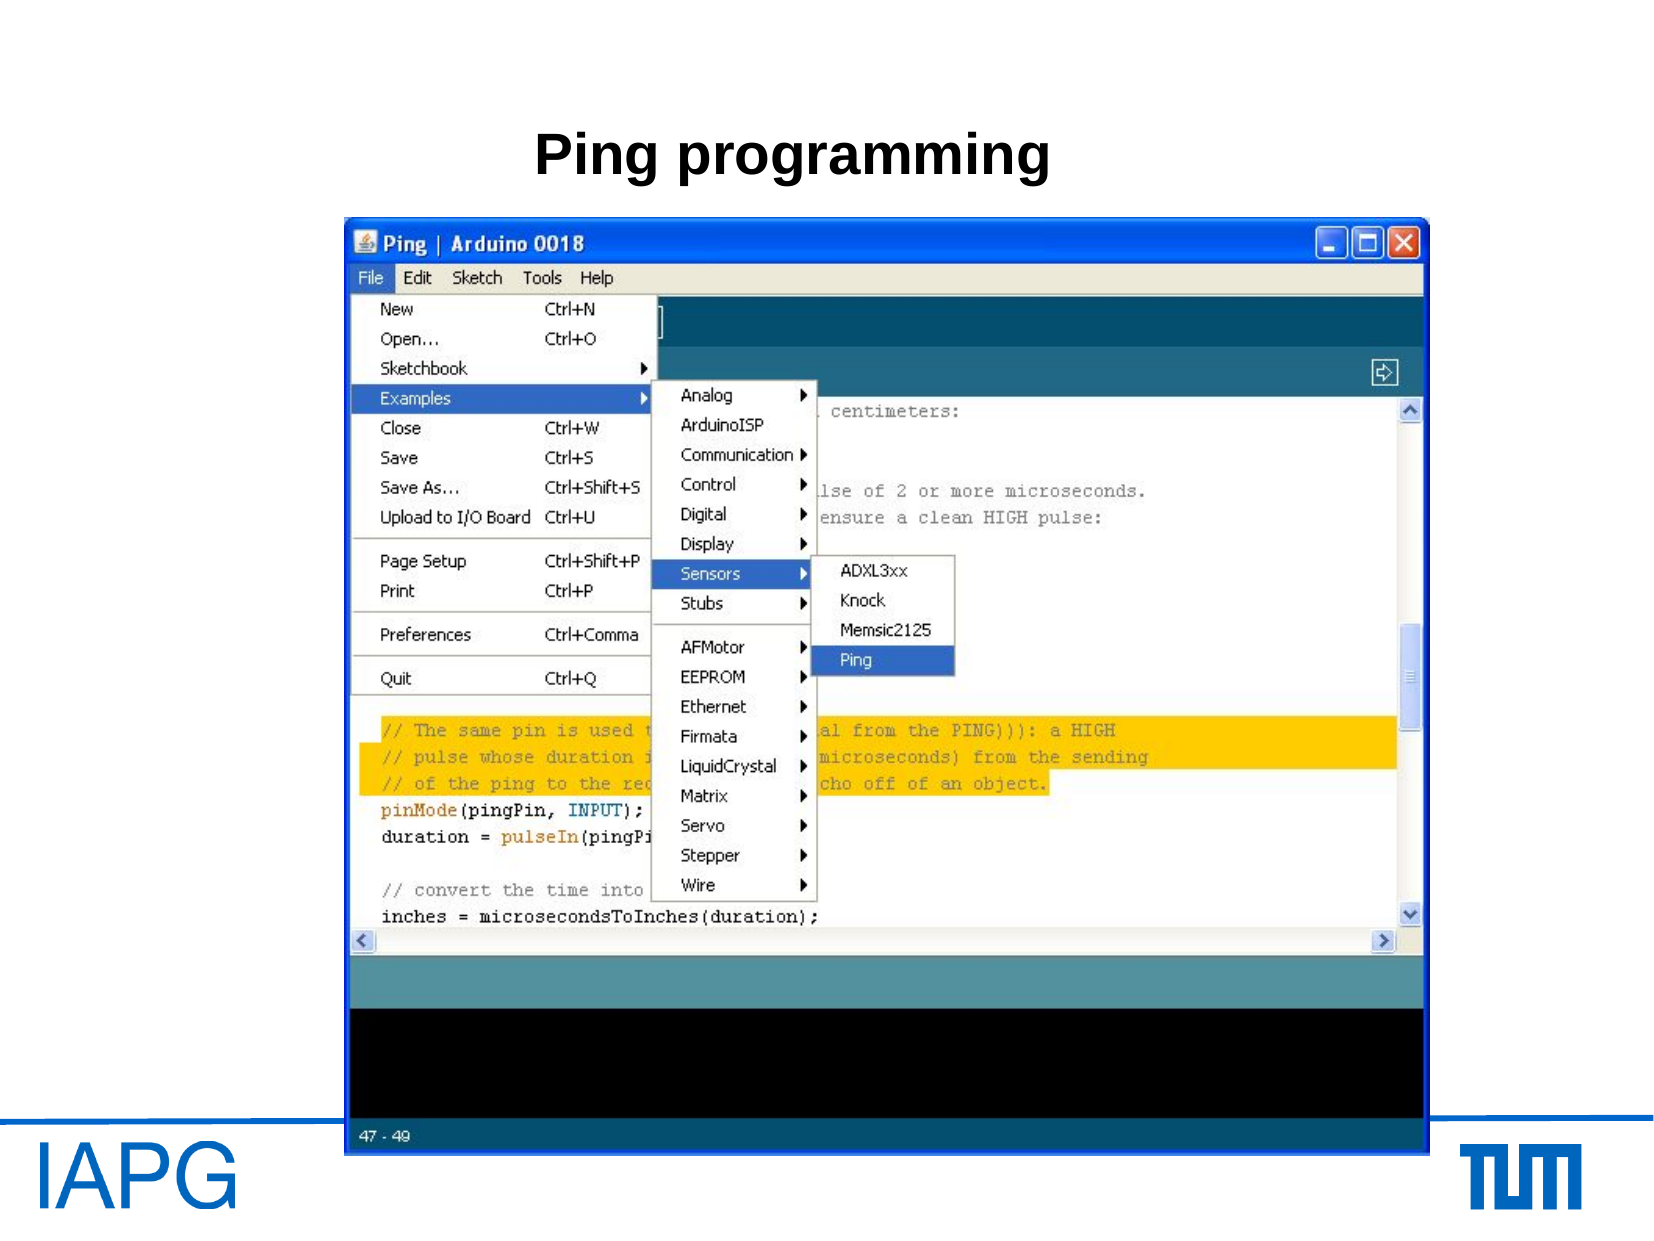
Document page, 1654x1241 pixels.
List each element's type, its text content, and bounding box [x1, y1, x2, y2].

picture [32, 1141, 243, 1209]
picture [344, 217, 1430, 1156]
text_box Ping programming [519, 114, 1084, 195]
picture [1459, 1142, 1582, 1210]
